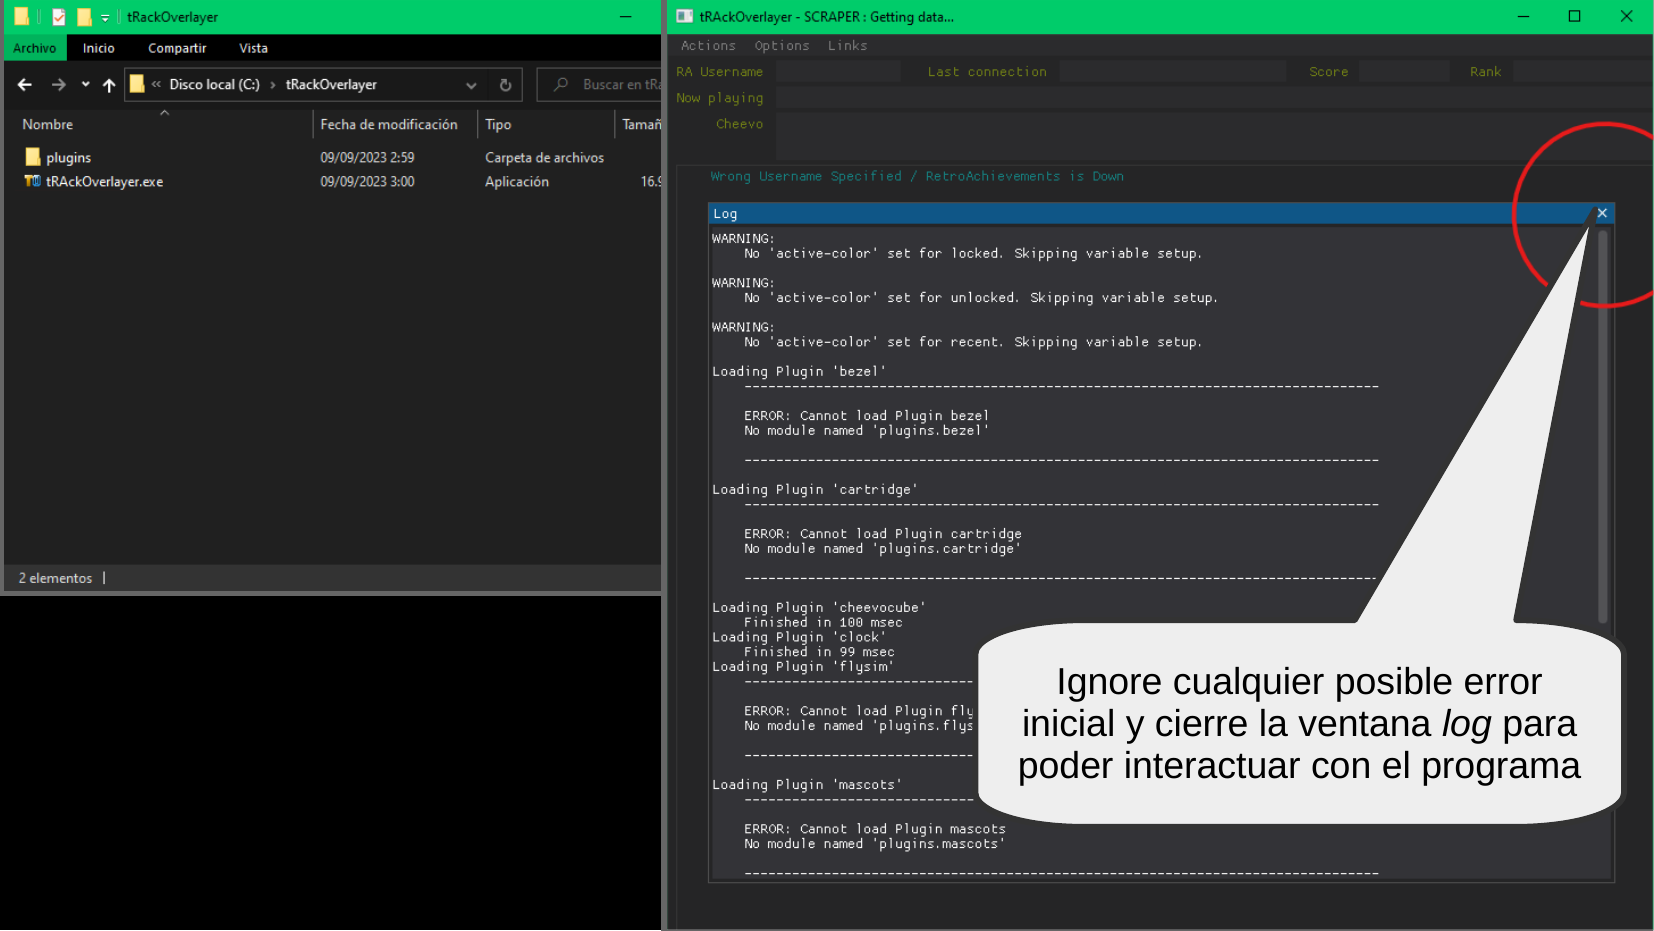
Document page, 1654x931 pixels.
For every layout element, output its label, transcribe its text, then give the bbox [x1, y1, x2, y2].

text_box Ignore cualquier posible error inicial y cierre la ventana log para poder interactuar con el programa [975, 209, 1625, 827]
picture [666, 0, 1654, 931]
picture [3, 0, 661, 591]
